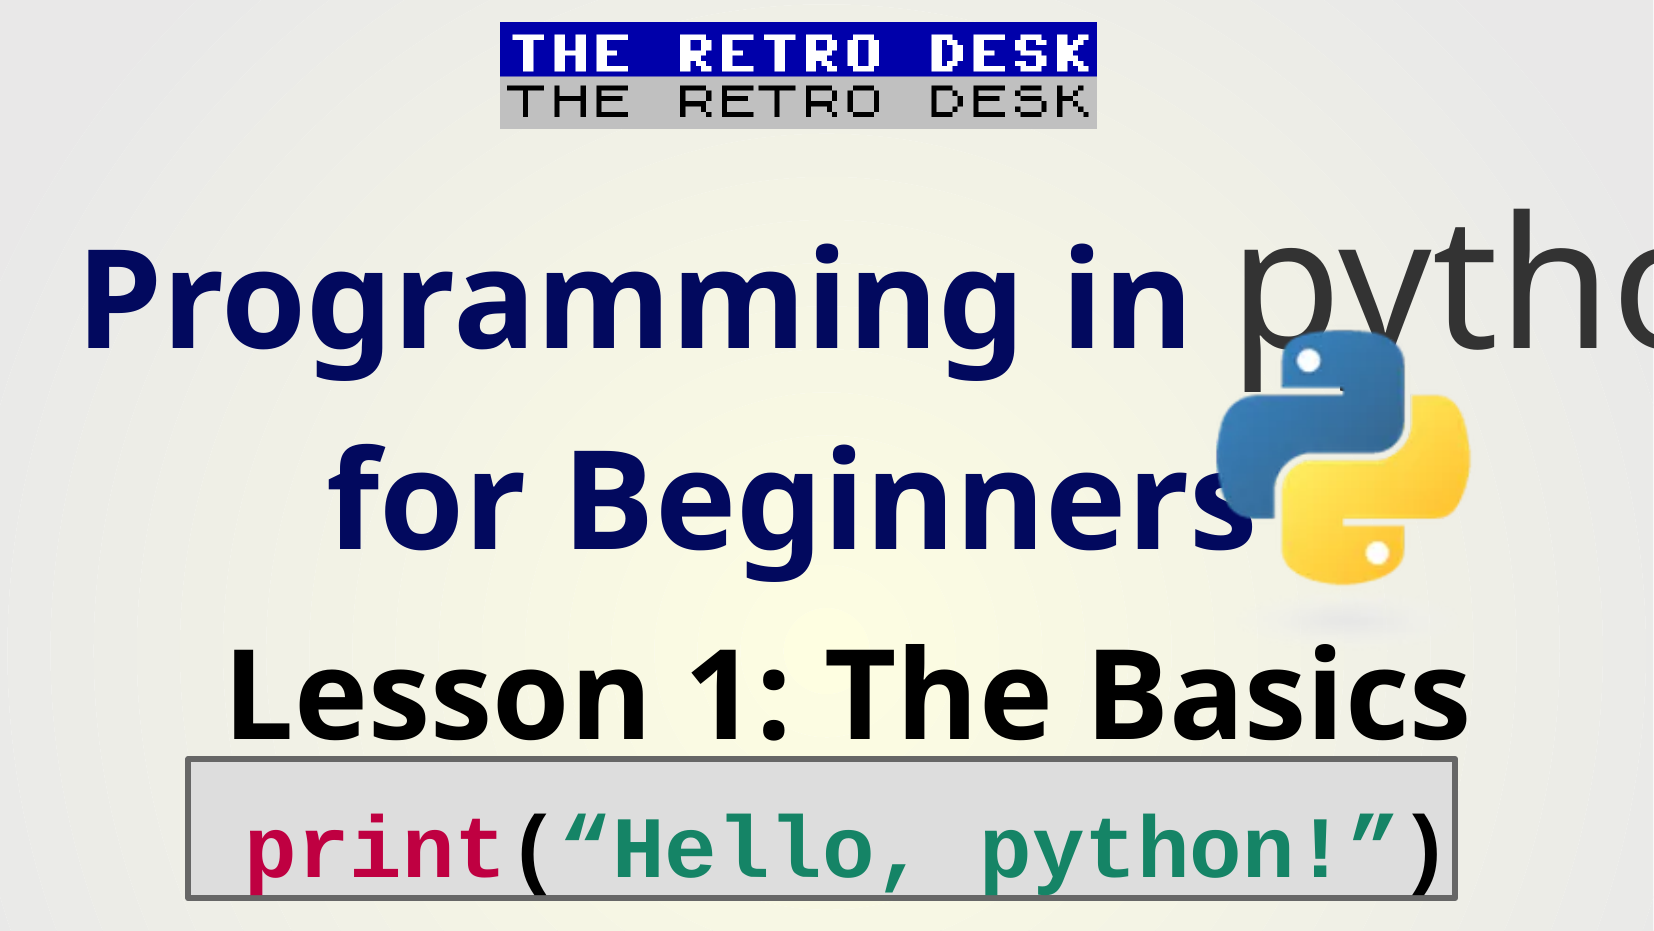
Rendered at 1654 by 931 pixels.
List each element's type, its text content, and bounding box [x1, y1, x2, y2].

text_box Programming in python for Beginners [61, 145, 1610, 526]
text_box [188, 758, 1456, 899]
picture [1171, 315, 1500, 662]
picture [500, 22, 1097, 129]
text_box Lesson 1: The Basics print(“Hello, python!”) [209, 598, 1447, 888]
